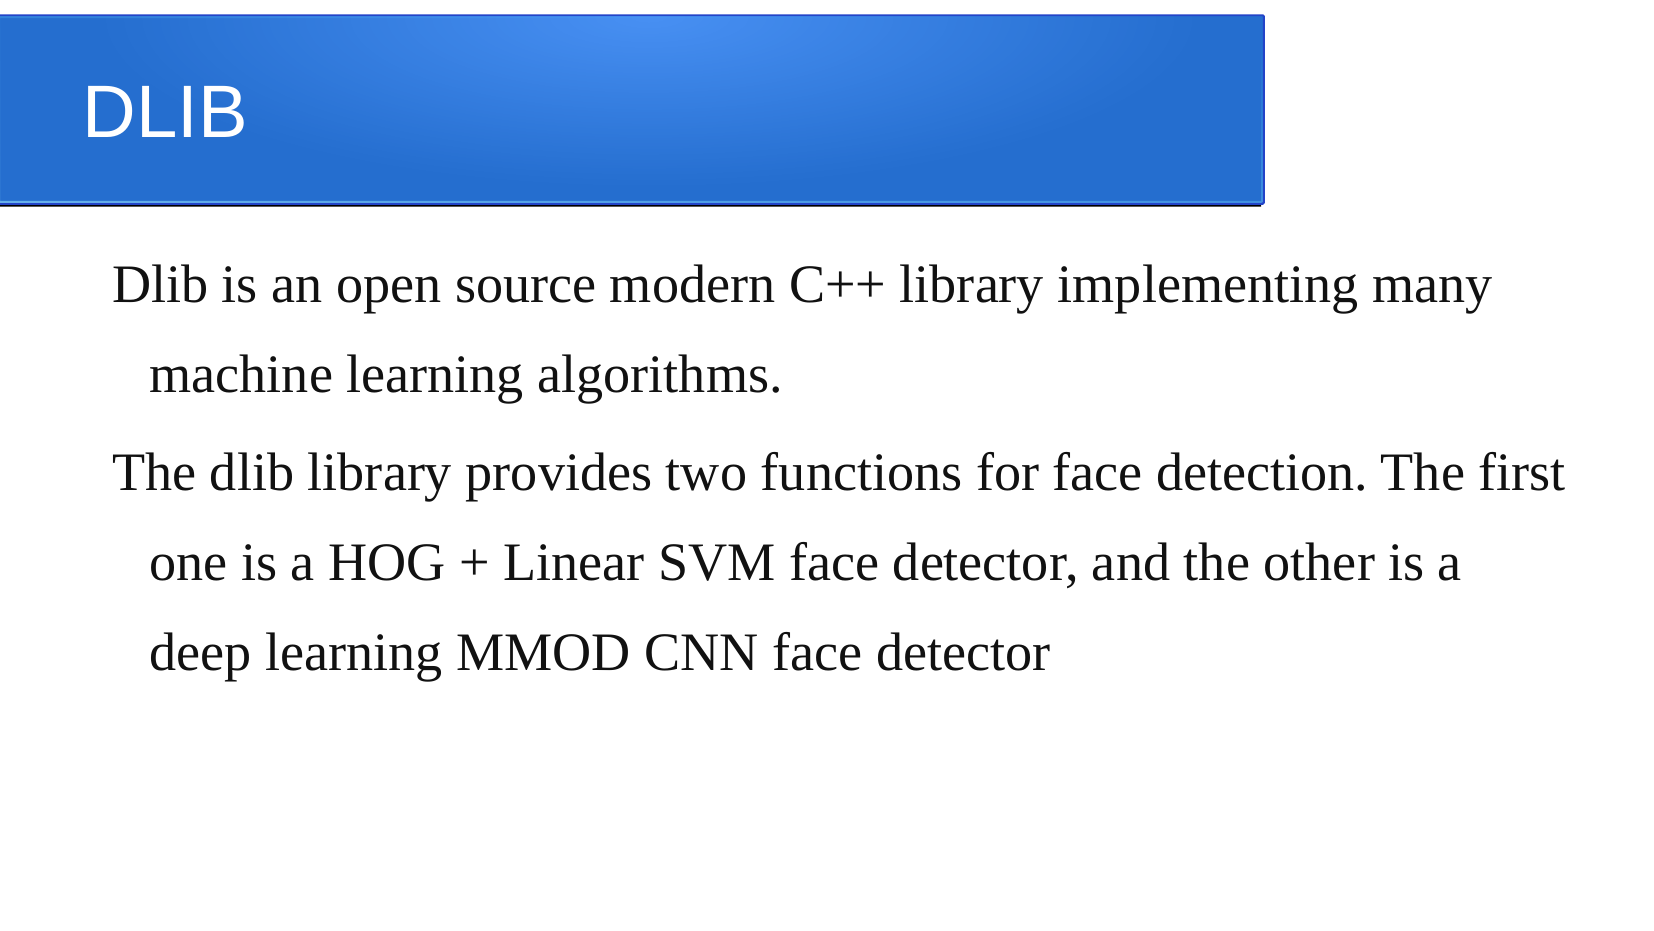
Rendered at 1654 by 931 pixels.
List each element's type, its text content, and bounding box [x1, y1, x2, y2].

title DLIB [82, 35, 1235, 189]
list Dlib is an open source modern C++ library implementing many machine learning algorithms. The dlib library provides two functions for face detection. The first one is a HOG + Linear SVM face detector, and the other is a deep learning MMOD CNN face detector [82, 224, 1571, 764]
